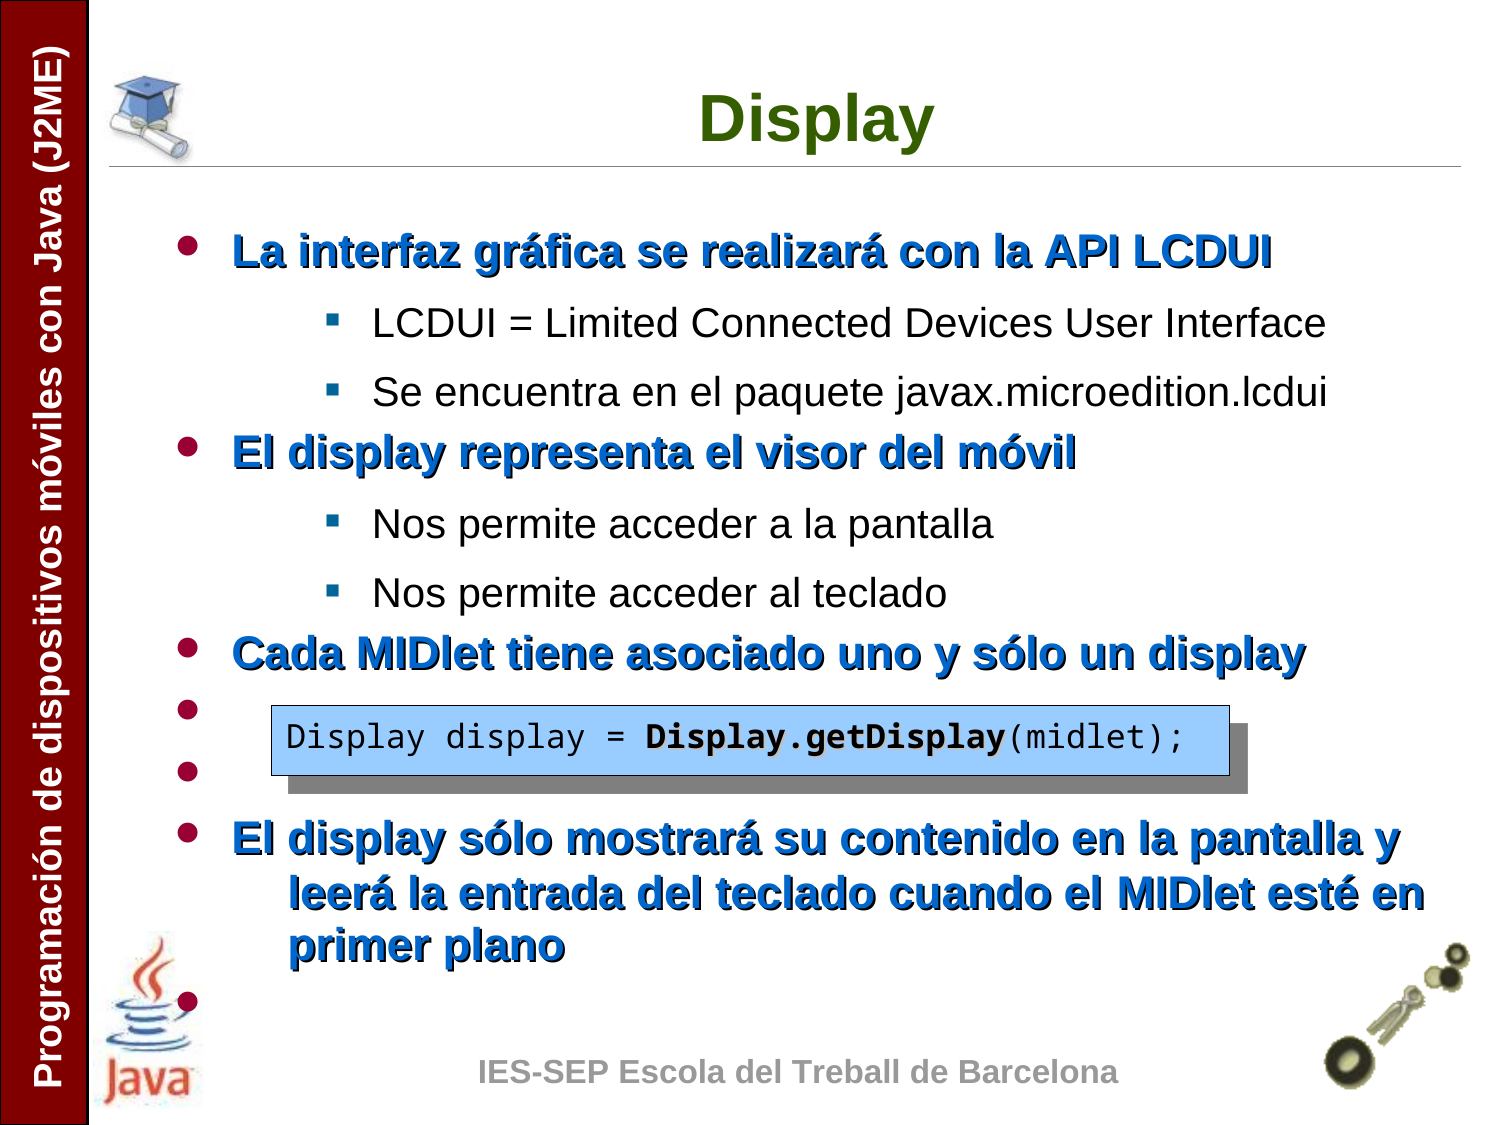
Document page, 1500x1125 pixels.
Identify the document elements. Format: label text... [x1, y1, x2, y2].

picture [1322, 939, 1471, 1094]
picture [93, 931, 204, 1109]
title Display [211, 75, 1424, 163]
list La interfaz gráfica se realizará con la API LCDUI LCDUI = Limited Connected Devices User Interface Se encuentra en el paquete javax.microedition.lcdui El display representa el visor del móvil Nos permite acceder a la pantalla Nos permite acceder al teclado Cada MIDlet tiene asociado uno y sólo un display El display sólo mostrará su contenido en la pantalla y leerá la entrada del teclado cuando el MIDlet esté en primer plano [174, 224, 1451, 990]
picture [93, 61, 206, 174]
text_box Display display = Display.getDisplay(midlet); [271, 705, 1230, 776]
